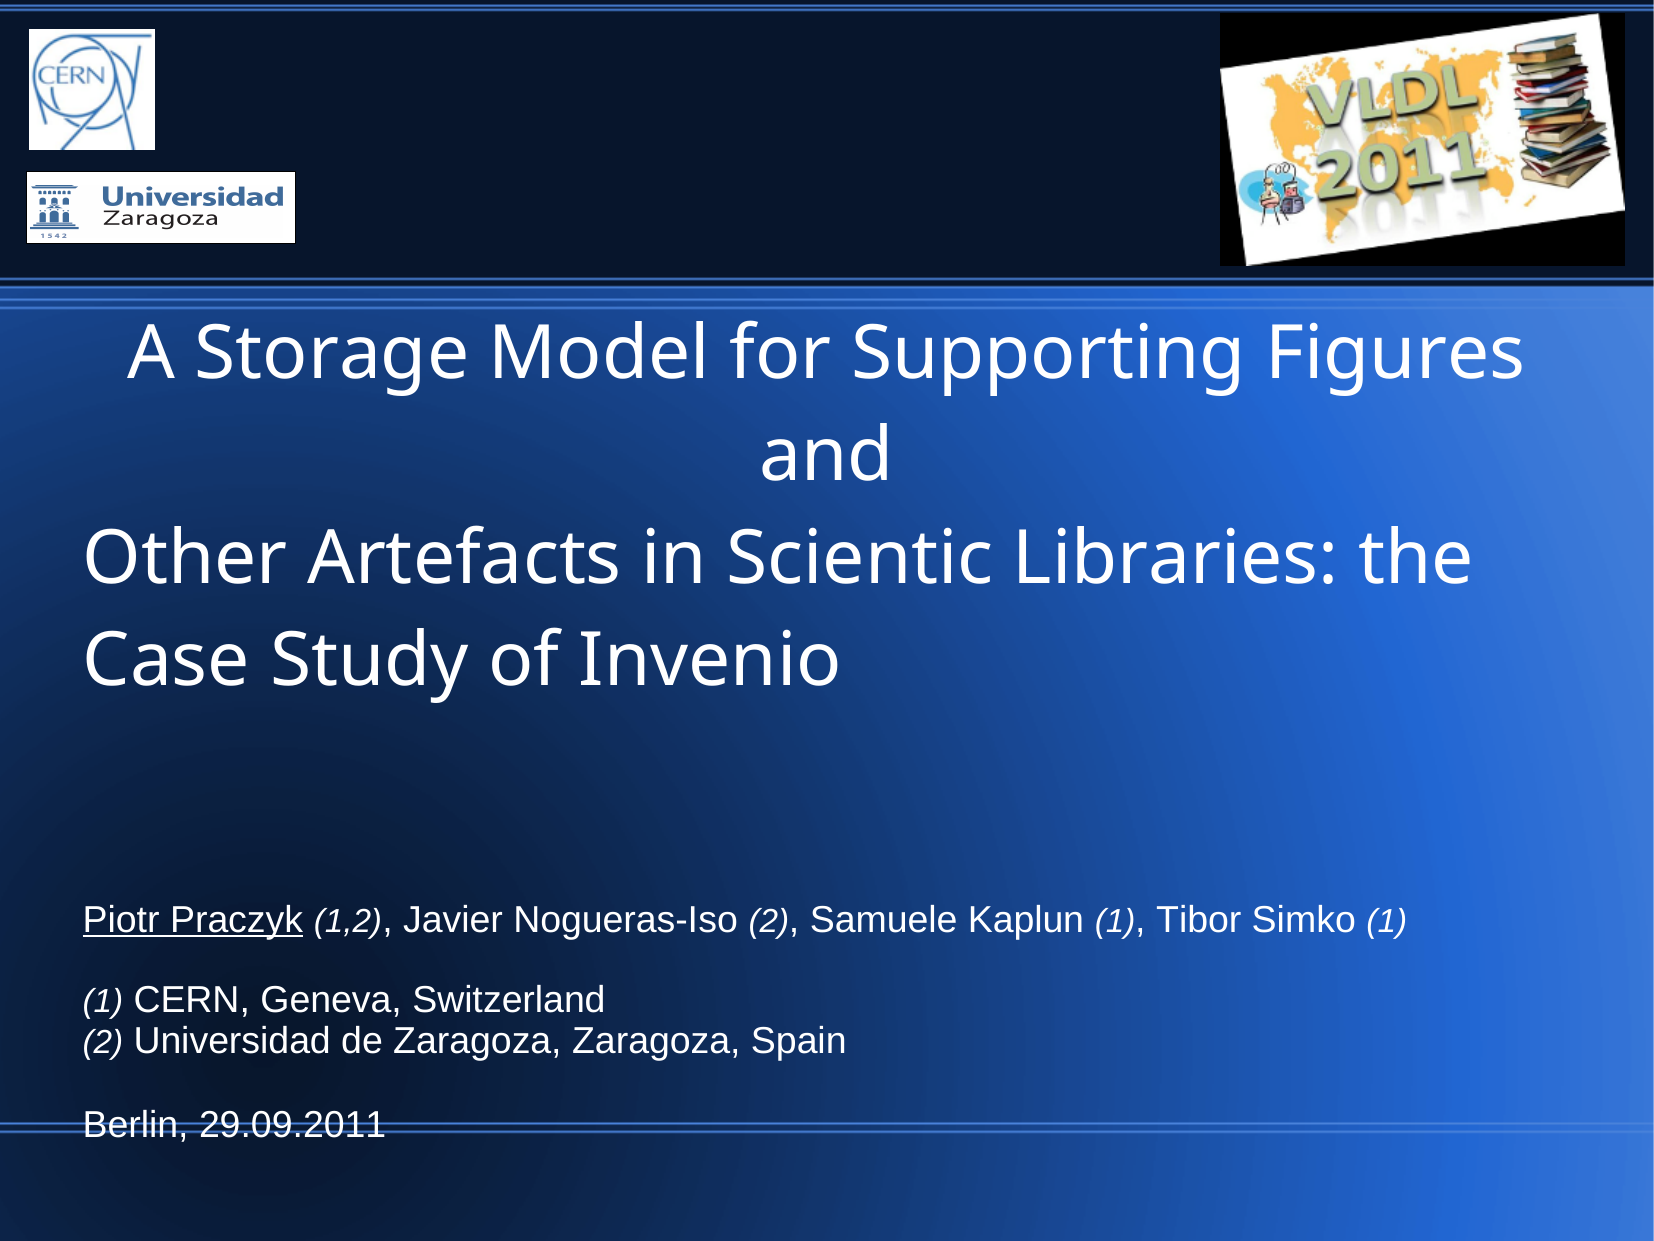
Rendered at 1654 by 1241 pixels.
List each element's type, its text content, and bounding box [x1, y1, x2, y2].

subtitle A Storage Model for Supporting Figures and Other Artefacts in Scientic Libraries: the Case Study of Invenio Piotr Praczyk (1,2), Javier Nogueras-Iso (2), Samuele Kaplun (1), Tibor Simko (1) (1) CERN, Geneva, Switzerland (2) Universidad de Zaragoza, Zaragoza, Spain Berlin, 29.09.2011 [82, 328, 1571, 1116]
picture [0, 0, 1654, 1241]
text_box [26, 171, 296, 244]
